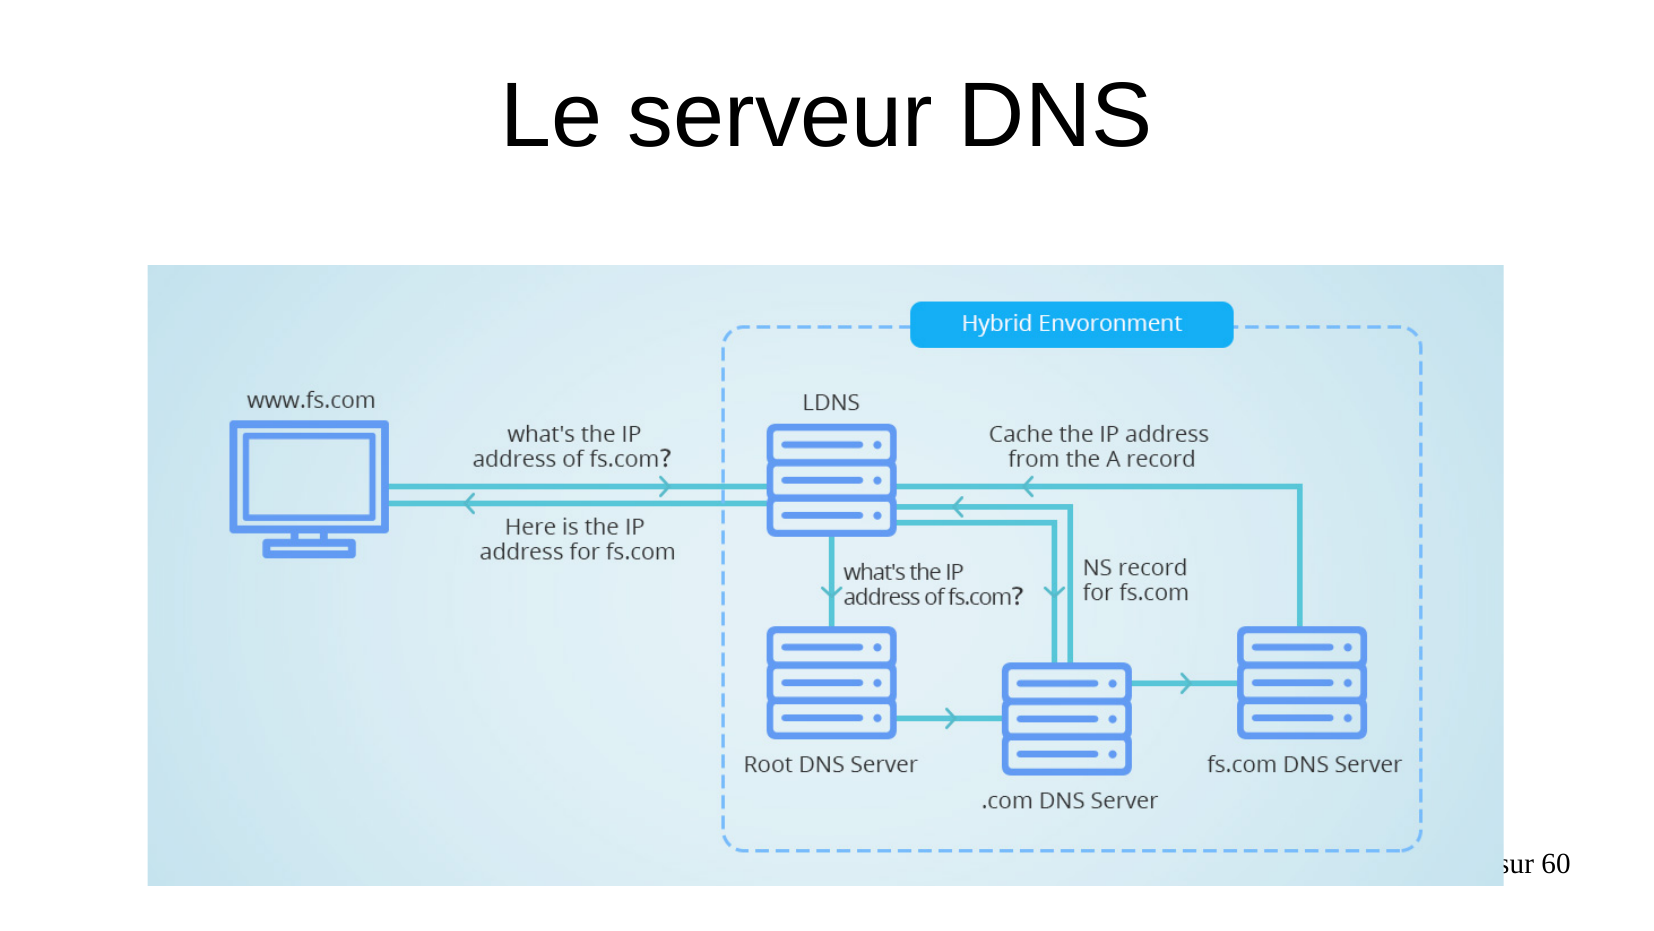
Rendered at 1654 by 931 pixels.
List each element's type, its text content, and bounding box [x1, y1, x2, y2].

picture [147, 265, 1504, 886]
title Le serveur DNS [82, 37, 1571, 193]
